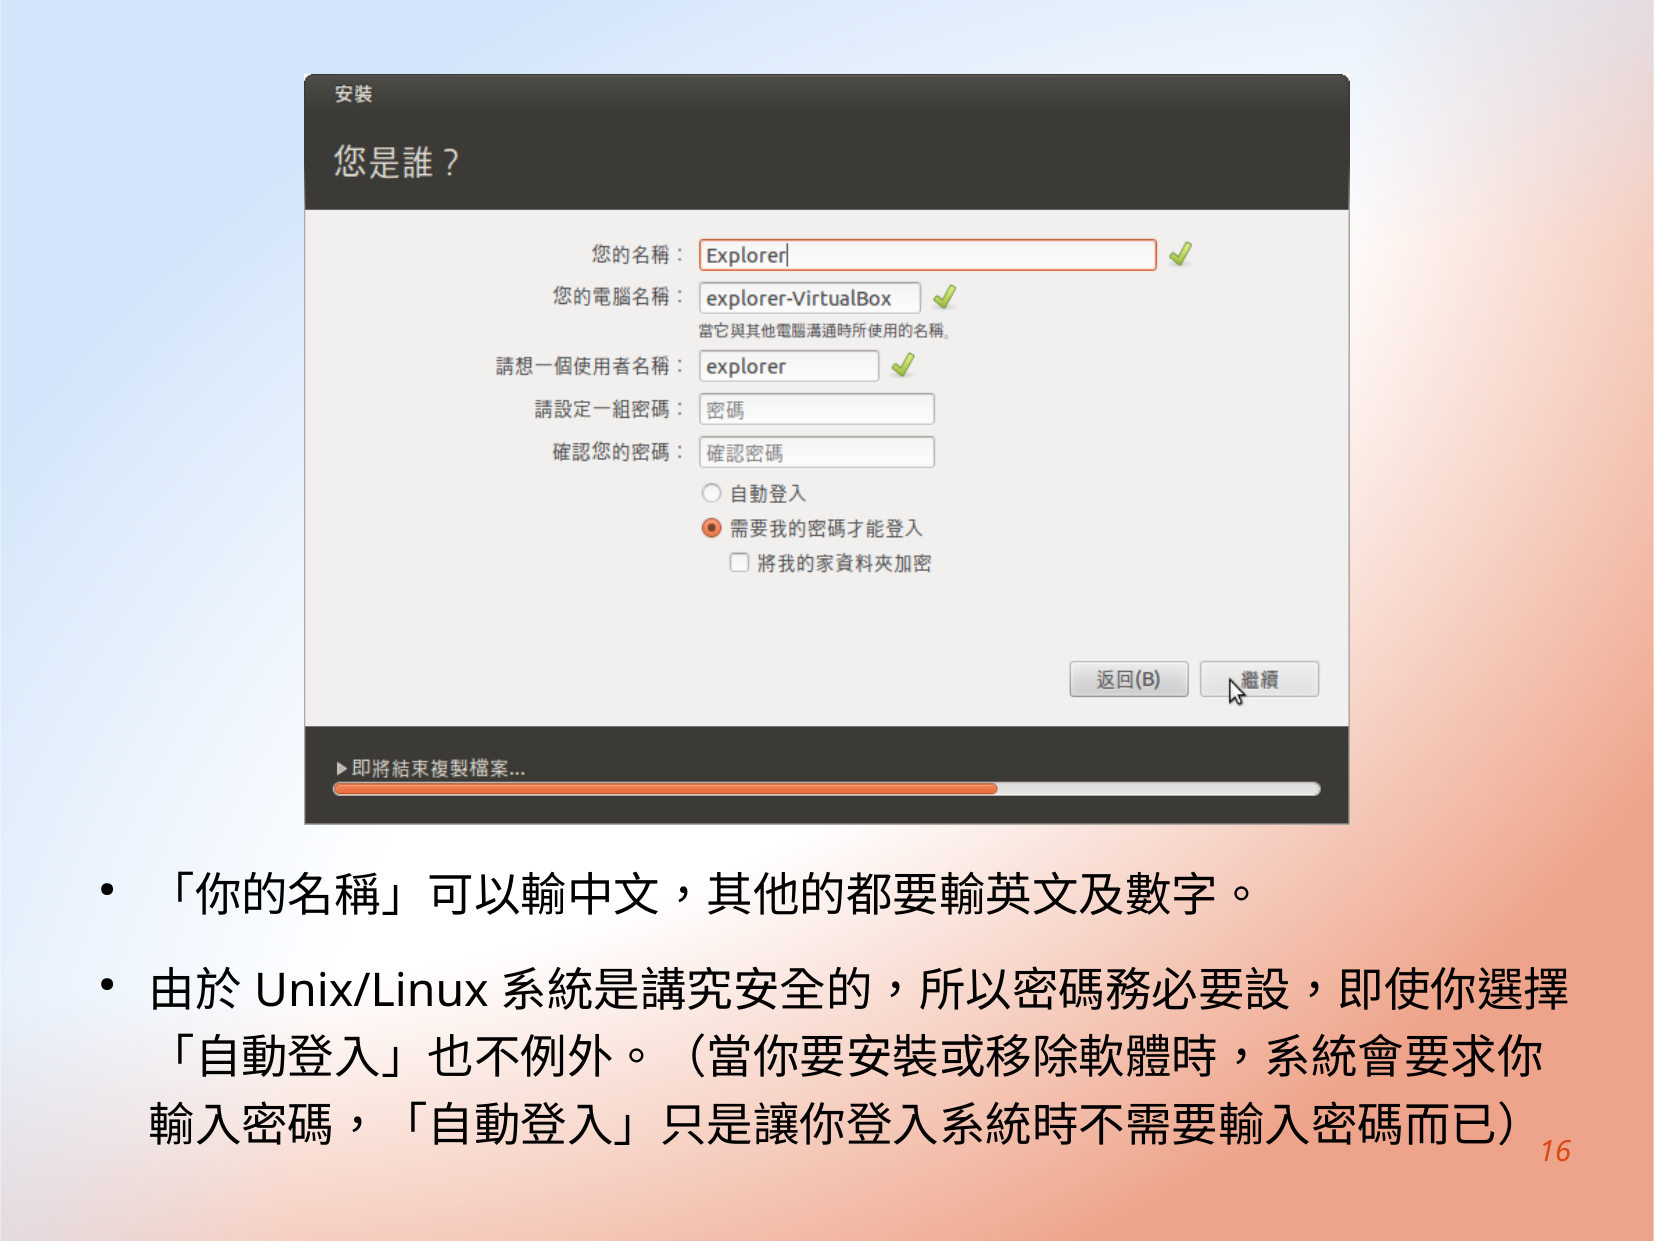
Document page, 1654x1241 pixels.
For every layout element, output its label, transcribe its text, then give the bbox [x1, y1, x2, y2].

list 「你的名稱」可以輸中文，其他的都要輸英文及數字。 由於Unix/Linux系統是講究安全的，所以密碼務必要設，即使你選擇「自動登入」也不例外。（當你要安裝或移除軟體時，系統會要求你輸入密碼，「自動登入」只是讓你登入系統時不需要輸入密碼而已） [82, 857, 1571, 1201]
picture [0, 0, 1654, 1241]
